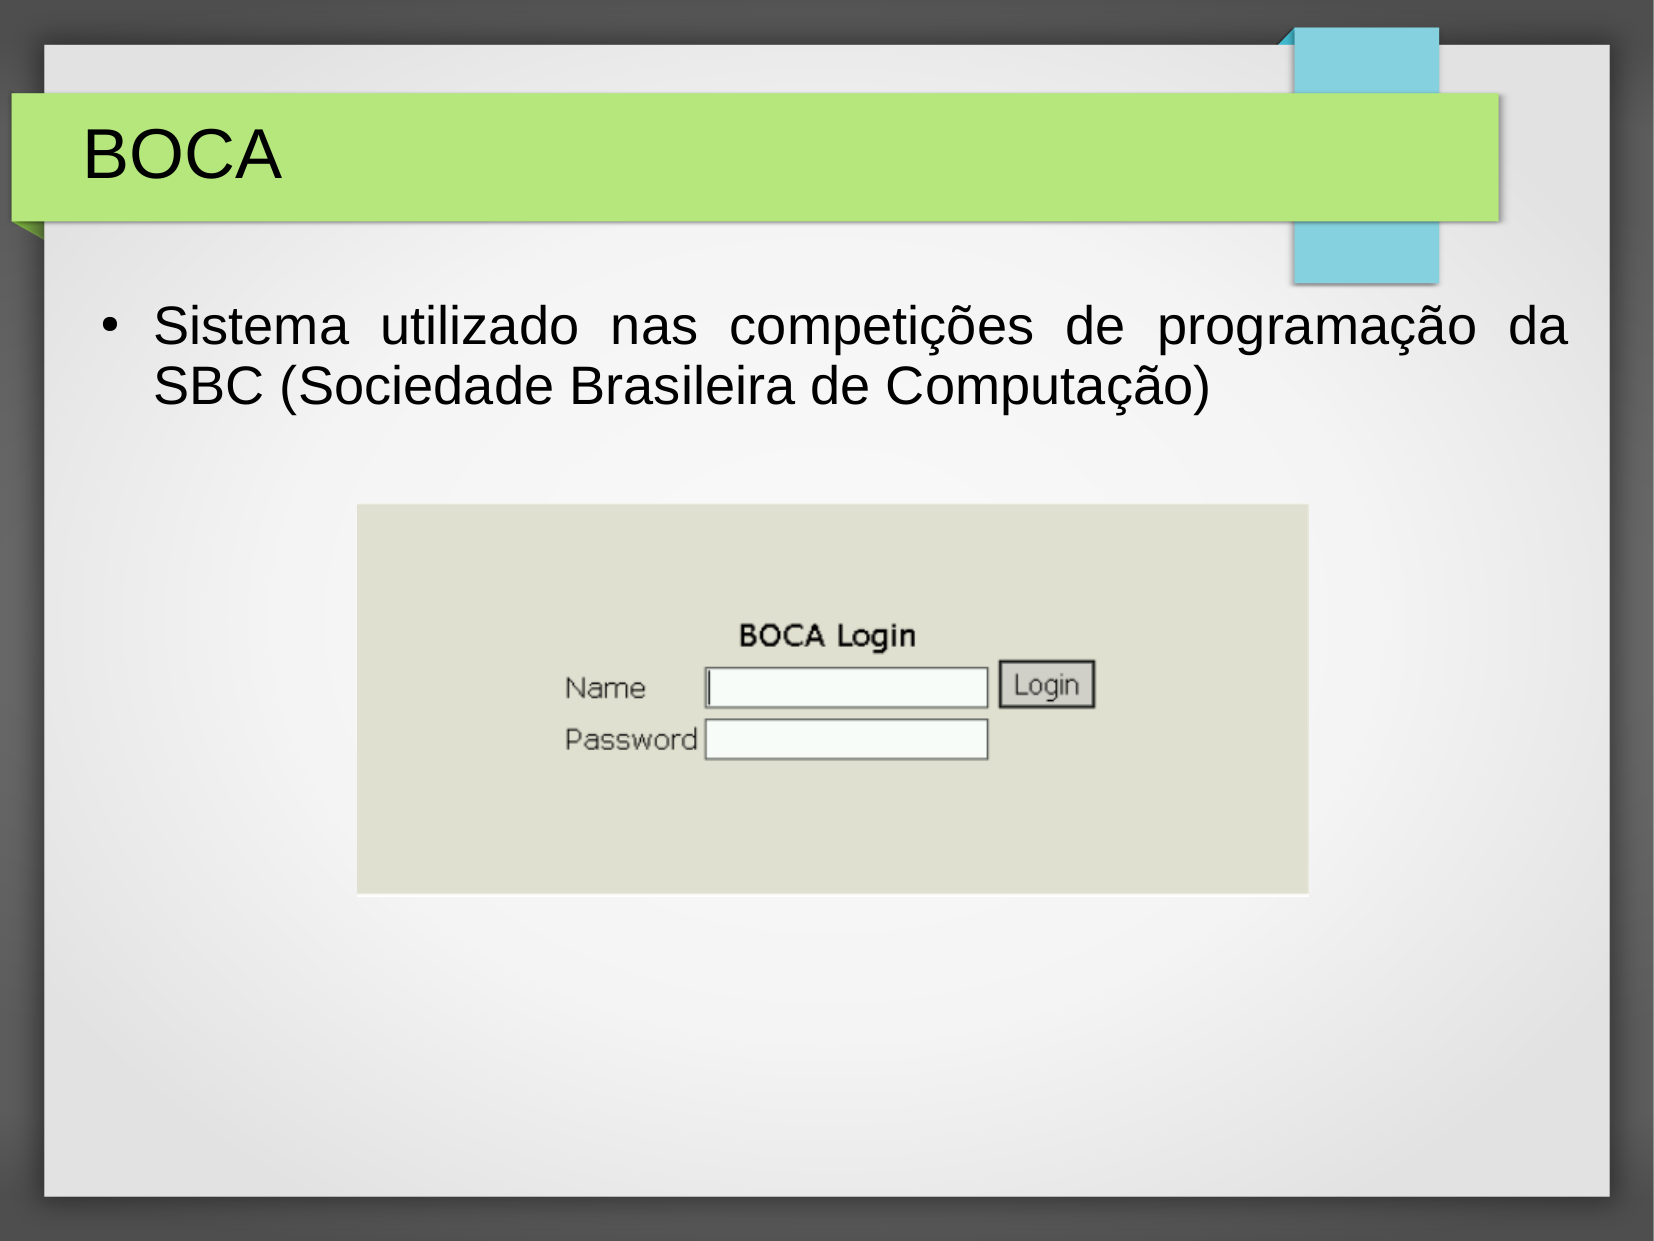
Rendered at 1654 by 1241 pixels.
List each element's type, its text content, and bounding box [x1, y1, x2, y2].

picture [0, 0, 1654, 1241]
title BOCA [82, 94, 1264, 213]
list Sistema utilizado nas competições de programação da SBC (Sociedade Brasileira de Computação) [82, 295, 1571, 1015]
